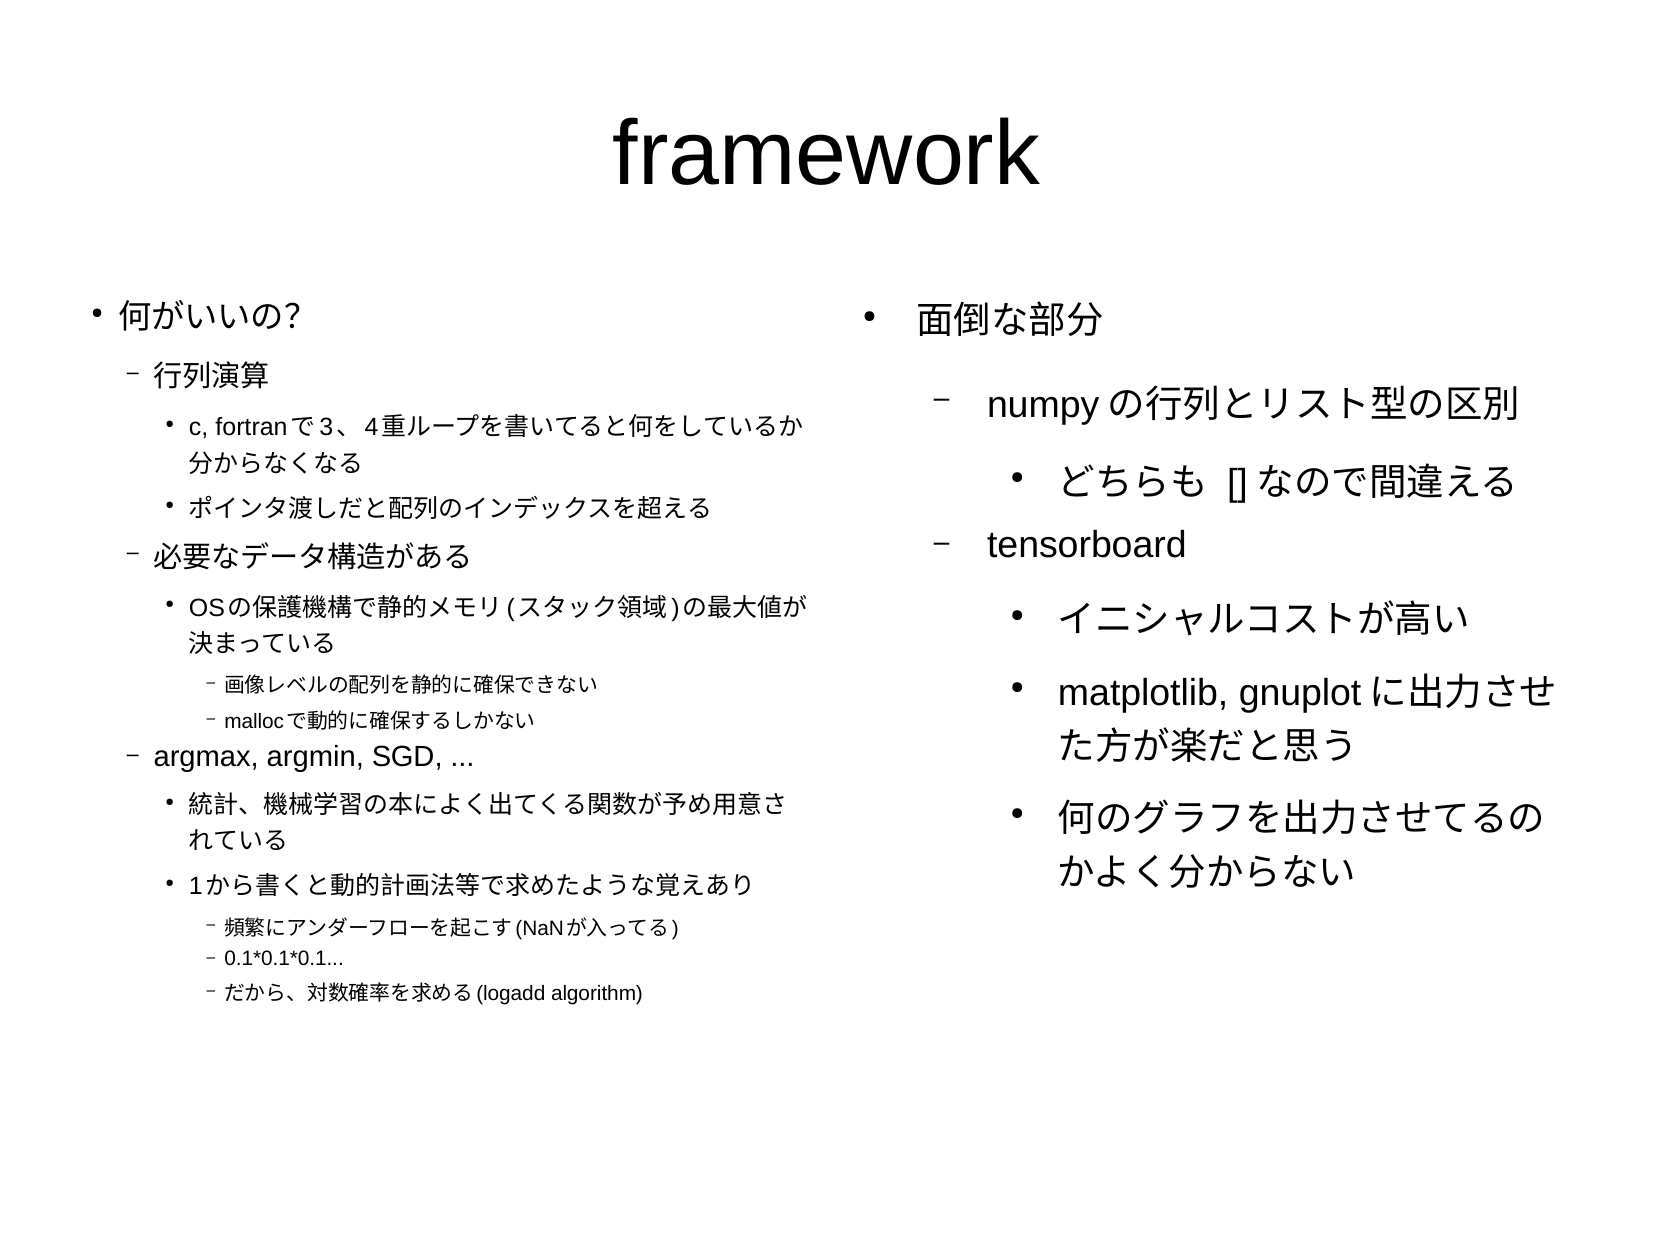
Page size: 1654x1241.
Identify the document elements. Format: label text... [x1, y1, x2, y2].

list 何がいいの？ 行列演算 c, fortranで3、4重ループを書いてると何をしているか分からなくなる ポインタ渡しだと配列のインデックスを超える 必要なデータ構造がある OSの保護機構で静的メモリ(スタック領域)の最大値が決まっている 画像レベルの配列を静的に確保できない mallocで動的に確保するしかない argmax, argmin, SGD, ... 統計、機械学習の本によく出てくる関数が予め用意されている 1から書くと動的計画法等で求めたような覚えあり 頻繁にアンダーフローを起こす(NaNが入ってる) 0.1*0.1*0.1... だから、対数確率を求める(logadd algorithm) [82, 290, 809, 1010]
list 面倒な部分 numpyの行列とリスト型の区別 どちらも []なので間違える tensorboard イニシャルコストが高い matplotlib, gnuplotに出力させた方が楽だと思う 何のグラフを出力させてるのかよく分からない [845, 290, 1572, 1010]
title framework [82, 49, 1571, 257]
